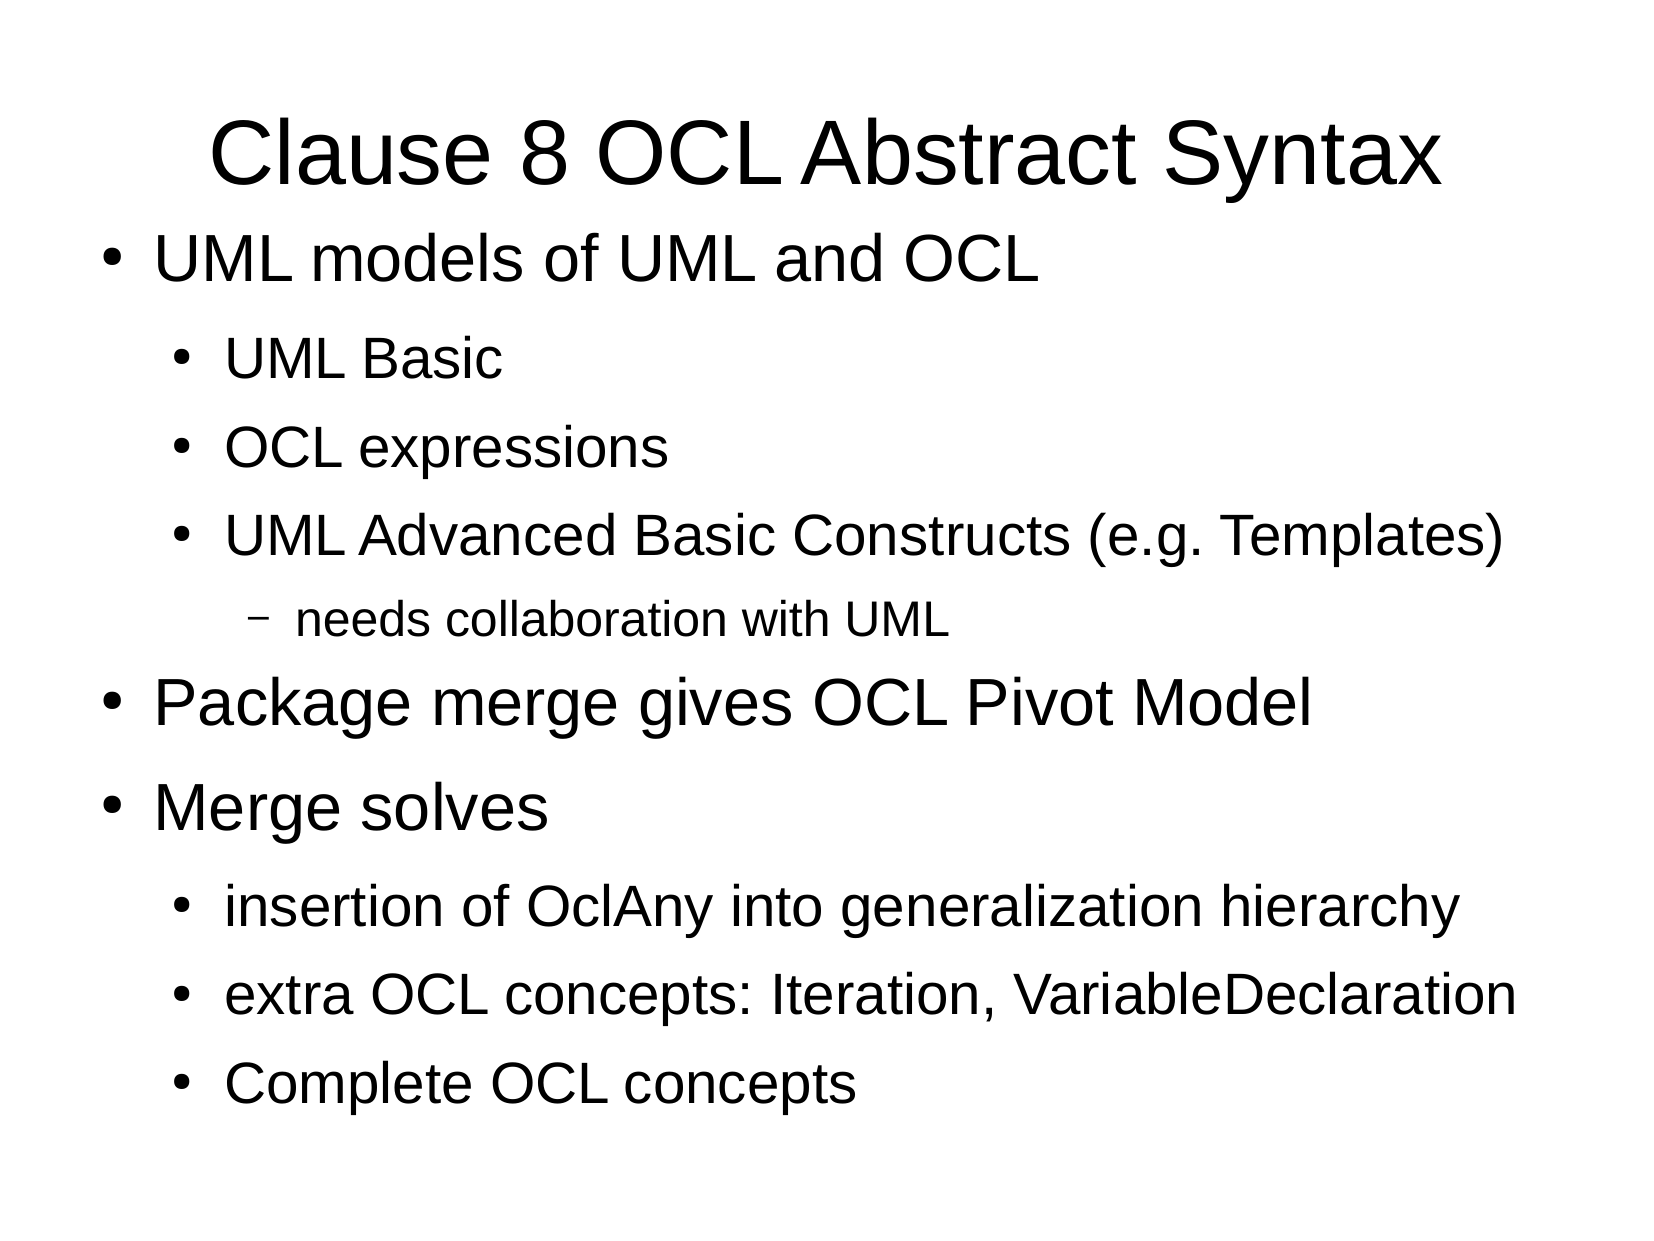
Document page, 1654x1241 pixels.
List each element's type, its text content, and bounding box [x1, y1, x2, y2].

list UML models of UML and OCL UML Basic OCL expressions UML Advanced Basic Constructs (e.g. Templates) needs collaboration with UML Package merge gives OCL Pivot Model Merge solves insertion of OclAny into generalization hierarchy extra OCL concepts: Iteration, VariableDeclaration Complete OCL concepts [82, 221, 1571, 1115]
title Clause 8 OCL Abstract Syntax [82, 56, 1571, 221]
